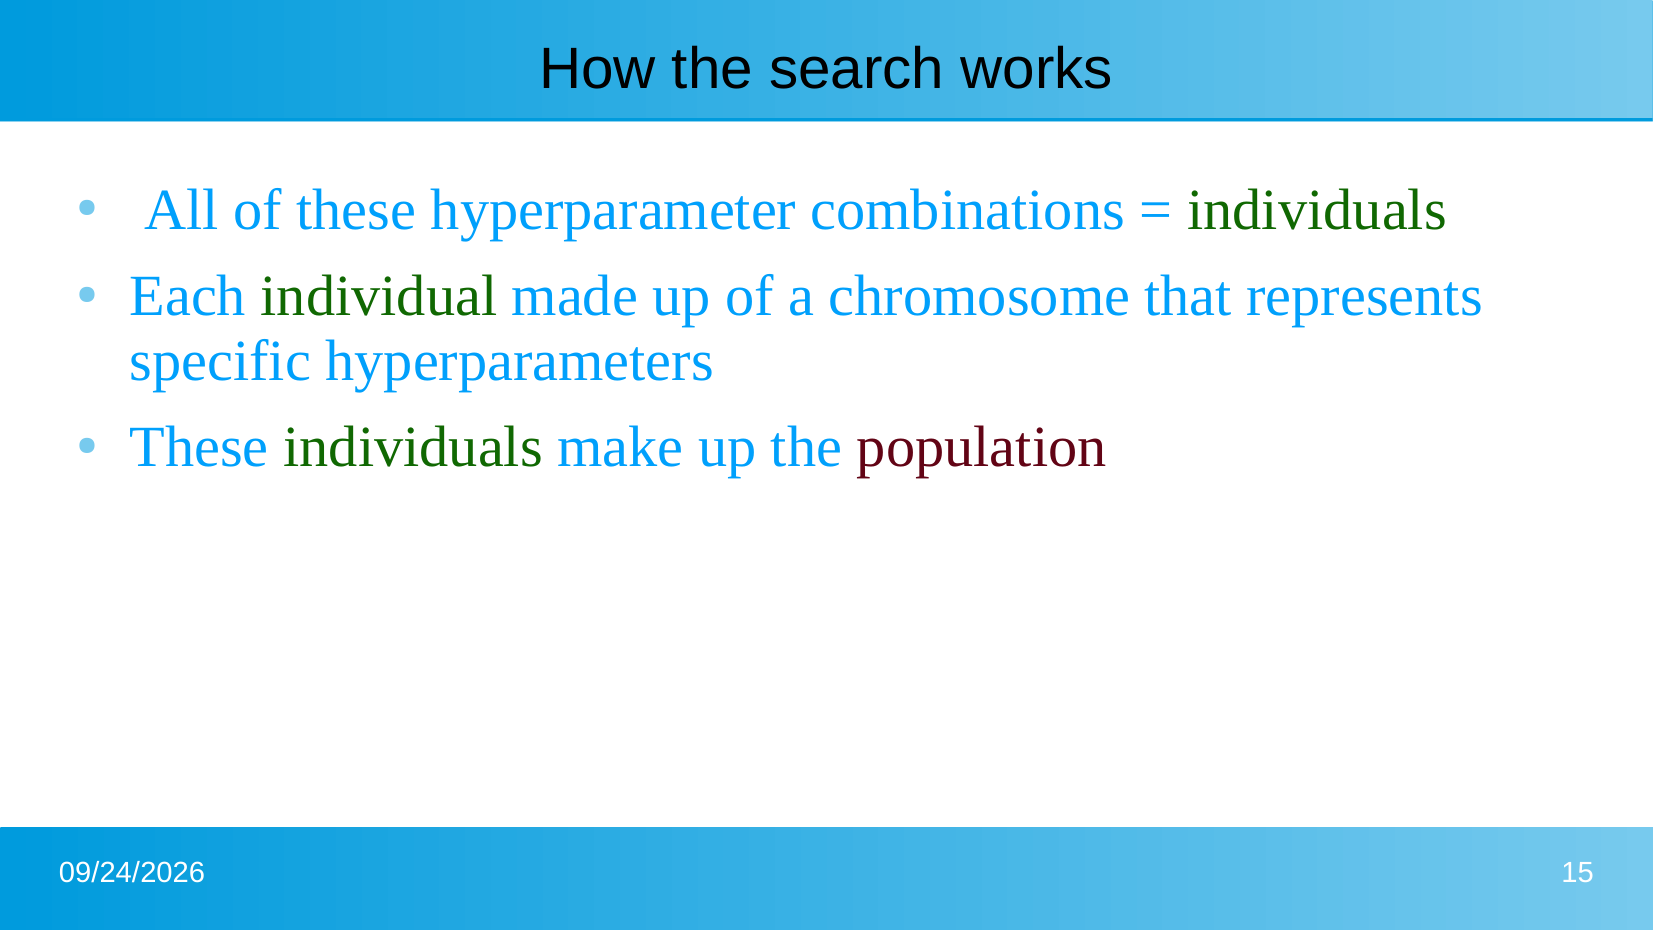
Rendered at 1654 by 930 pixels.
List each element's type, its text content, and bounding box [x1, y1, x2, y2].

title How the search works [58, 29, 1594, 108]
list All of these hyperparameter combinations = individuals Each individual made up of a chromosome that represents specific hyperparameters These individuals make up the population [58, 177, 1594, 768]
